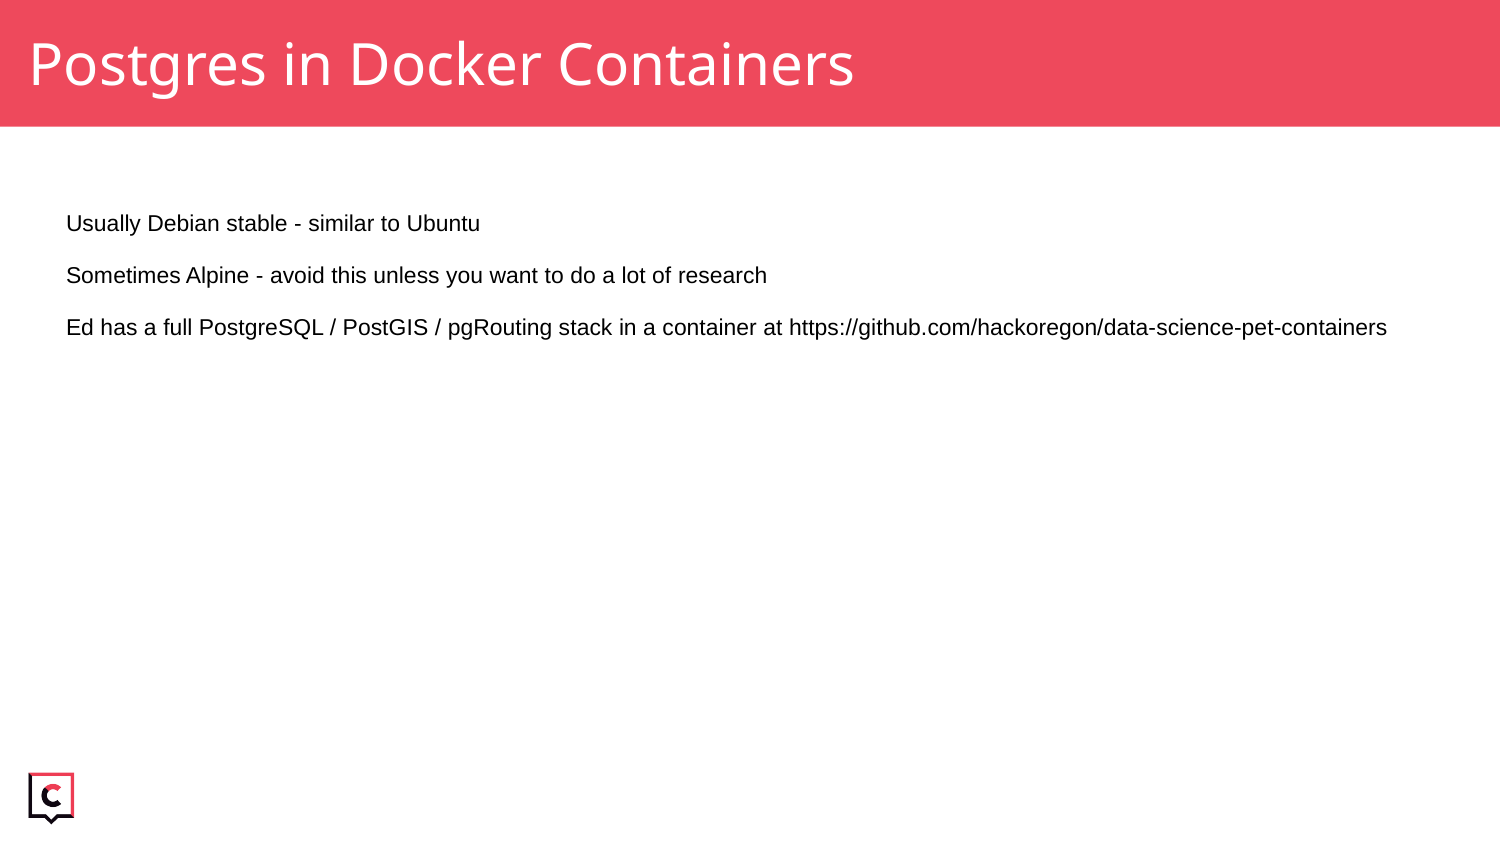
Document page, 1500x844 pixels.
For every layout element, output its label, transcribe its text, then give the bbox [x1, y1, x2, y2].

picture [19, 764, 82, 830]
list Usually Debian stable - similar to Ubuntu Sometimes Alpine - avoid this unless you want to do a lot of research Ed has a full PostgreSQL / PostGIS / pgRouting stack in a container at https://github.com/hackoregon/data-science-pet-containers [51, 189, 1449, 750]
title Postgres in Docker Containers [13, 12, 1412, 107]
